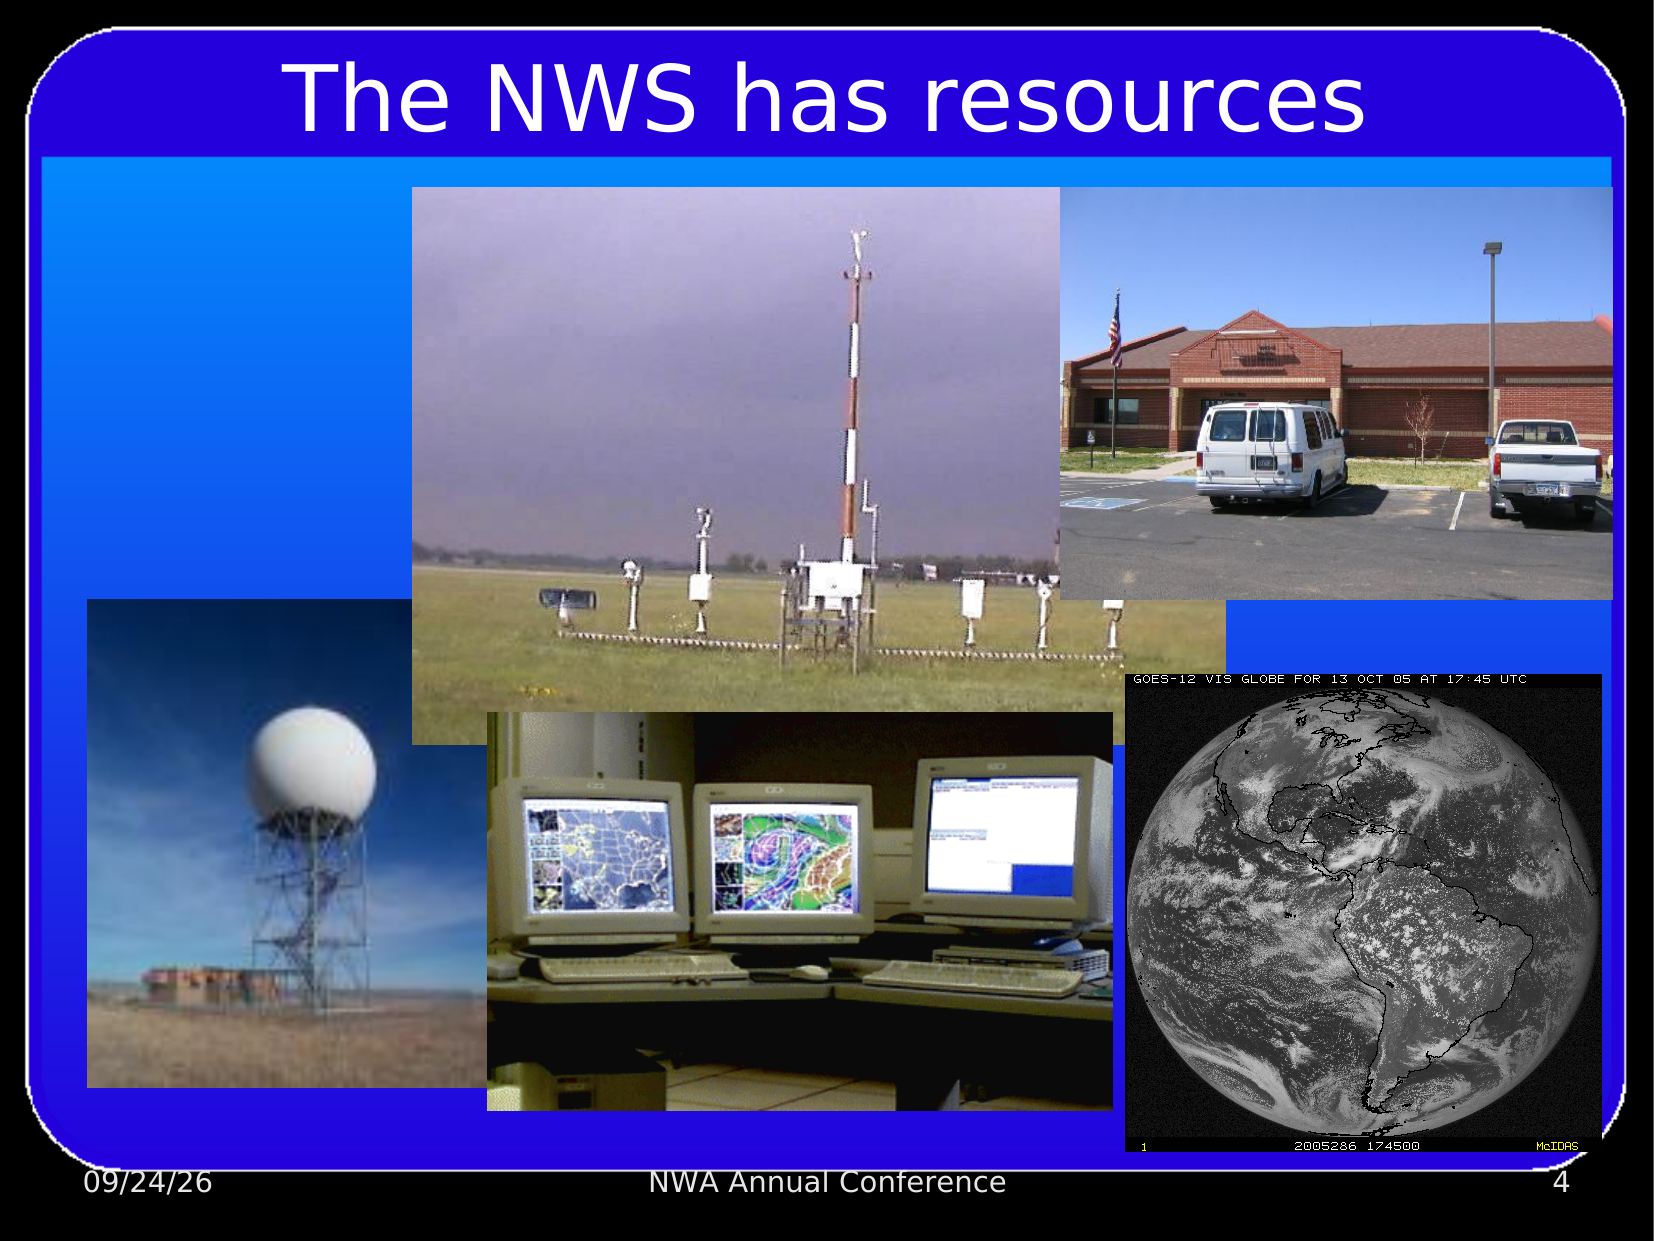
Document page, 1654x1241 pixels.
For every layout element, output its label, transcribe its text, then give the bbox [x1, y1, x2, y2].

picture [0, 0, 1654, 1241]
title The NWS has resources [82, 46, 1571, 154]
